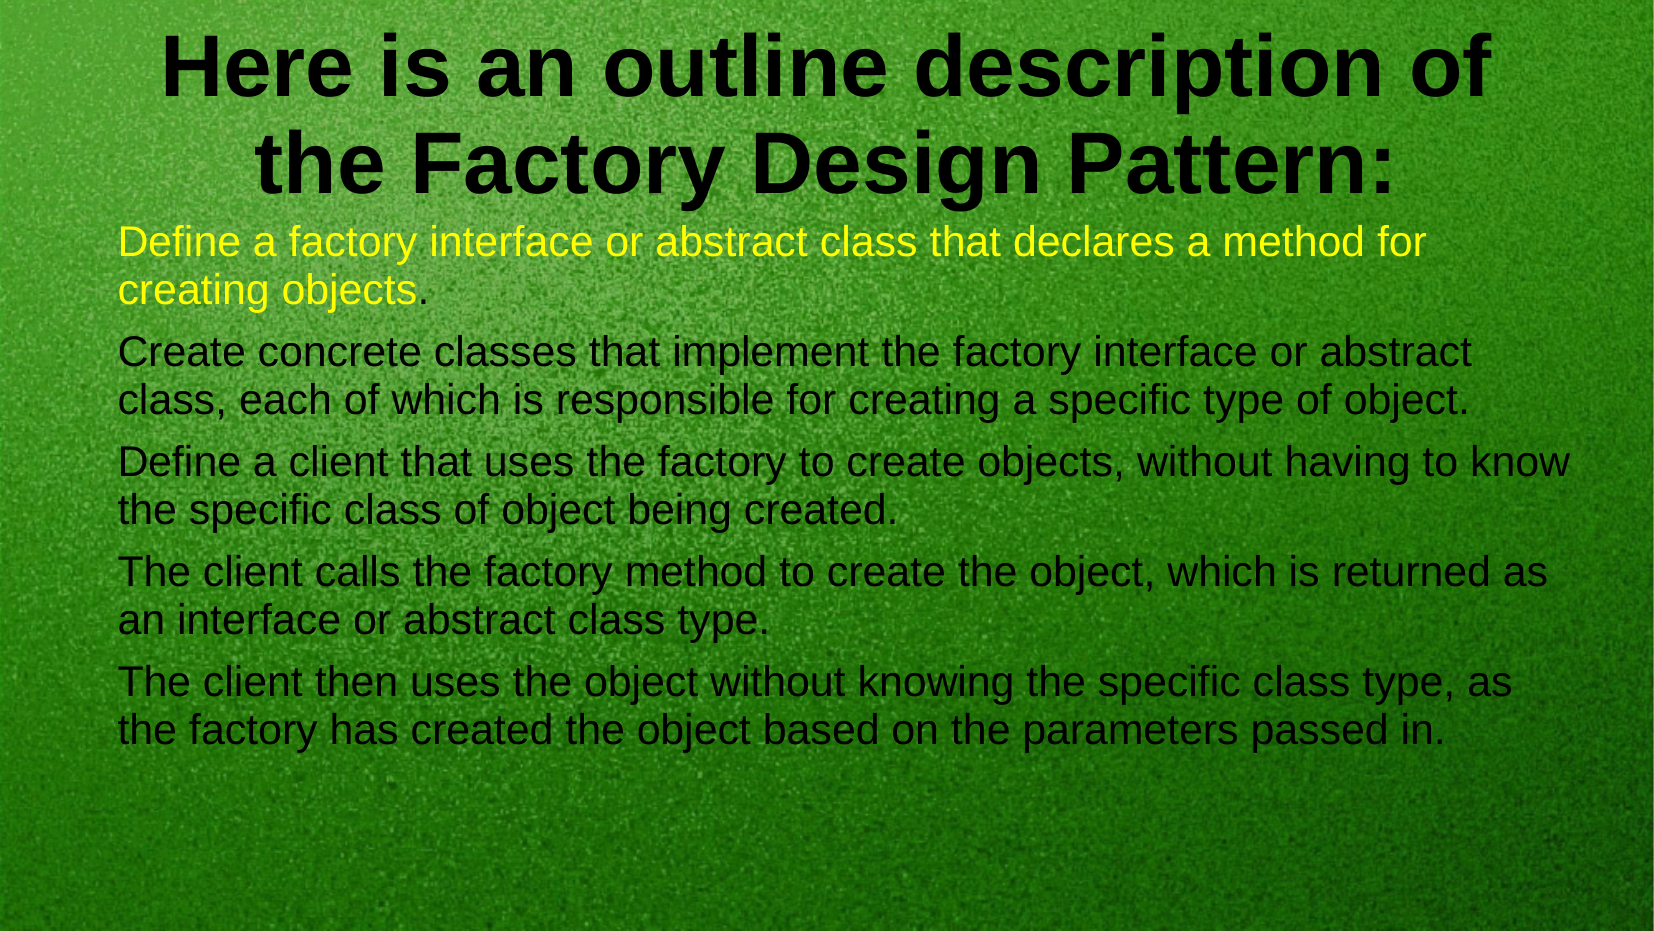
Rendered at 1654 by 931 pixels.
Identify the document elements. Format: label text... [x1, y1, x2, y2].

list Define a factory interface or abstract class that declares a method for creating objects. Create concrete classes that implement the factory interface or abstract class, each of which is responsible for creating a specific type of object. Define a client that uses the factory to create objects, without having to know the specific class of object being created. The client calls the factory method to create the object, which is returned as an interface or abstract class type. The client then uses the object without knowing the specific class type, as the factory has created the object based on the parameters passed in. [82, 217, 1571, 758]
picture [0, 0, 1654, 931]
title Here is an outline description of the Factory Design Pattern: [82, 16, 1571, 213]
